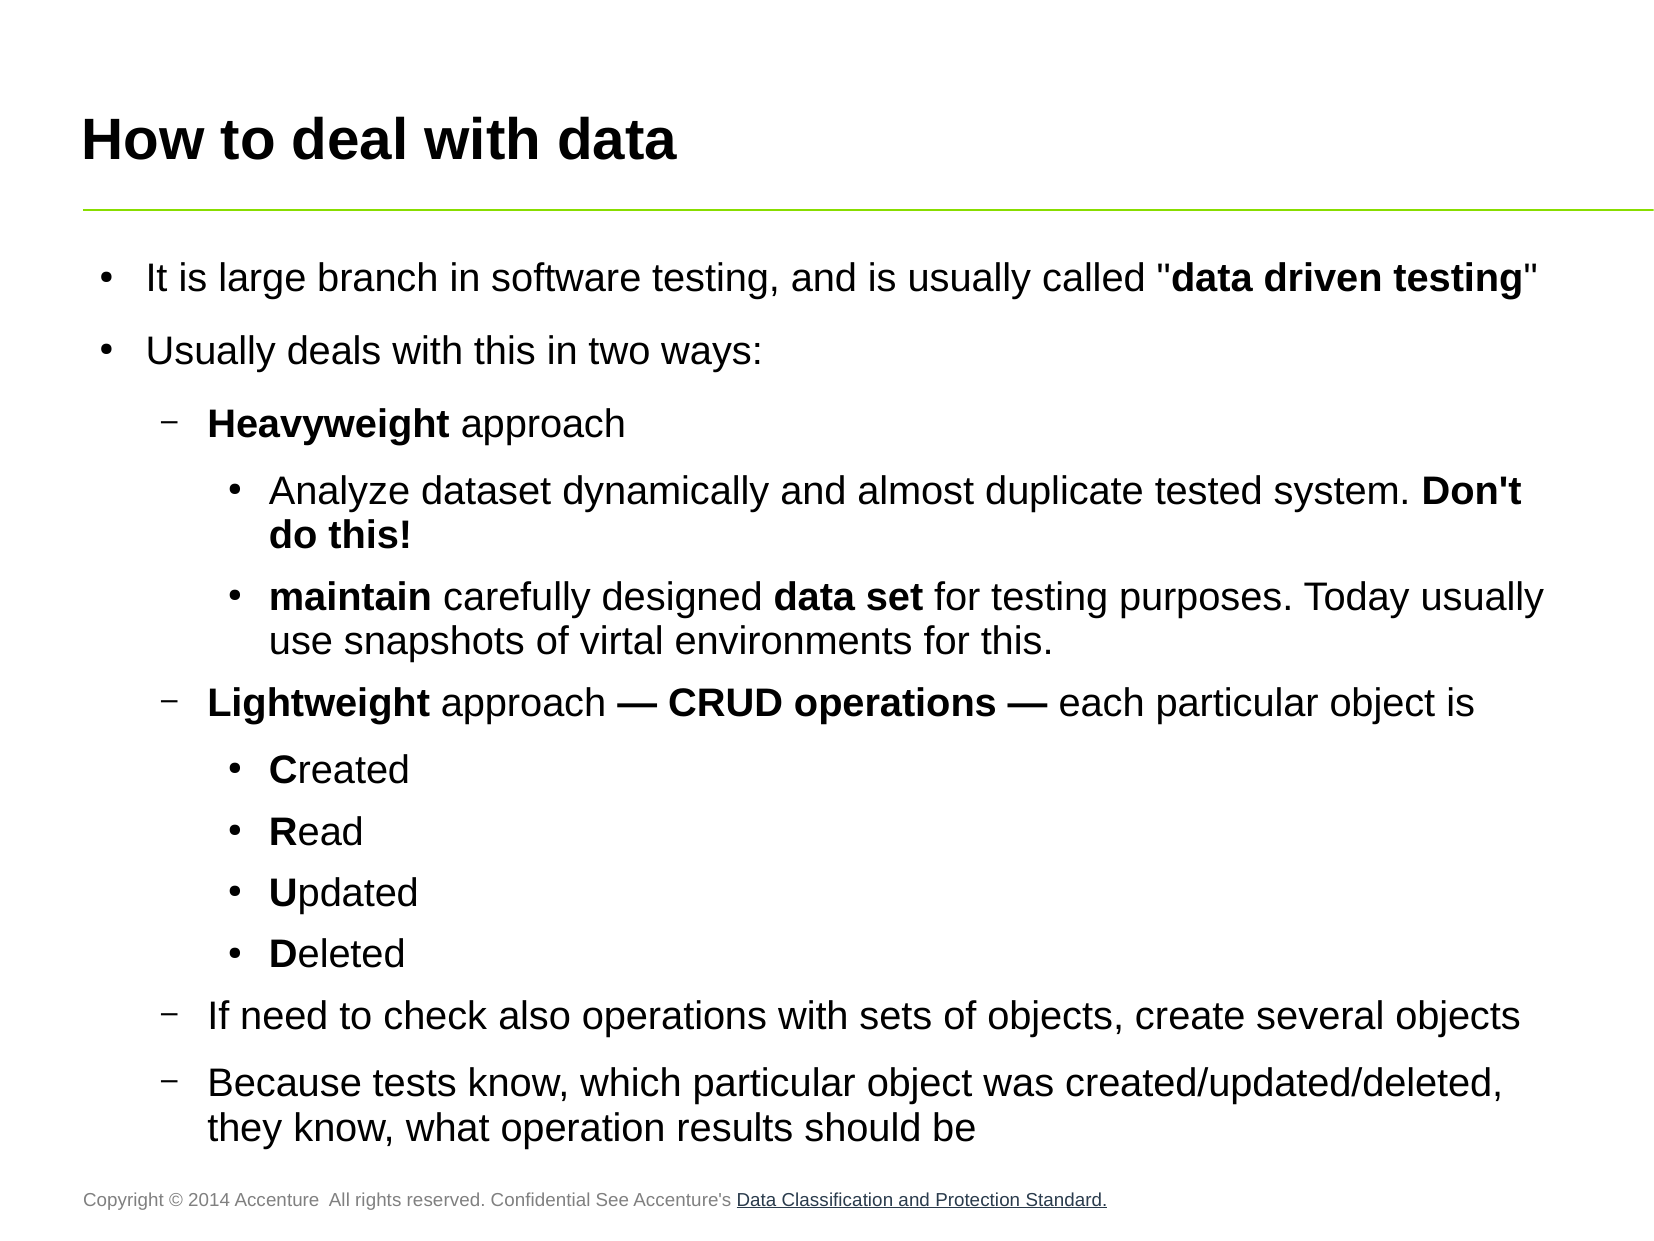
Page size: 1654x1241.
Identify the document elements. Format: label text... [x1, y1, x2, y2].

title How to deal with data [81, 68, 1654, 211]
list It is large branch in software testing, and is usually called "data driven testing" Usually deals with this in two ways: Heavyweight approach Analyze dataset dynamically and almost duplicate tested system. Don't do this! maintain carefully designed data set for testing purposes. Today usually use snapshots of virtal environments for this. Lightweight approach — CRUD operations — each particular object is Created Read Updated Deleted If need to check also operations with sets of objects, create several objects Because tests know, which particular object was created/updated/deleted, they know, what operation results should be [84, 255, 1573, 1166]
